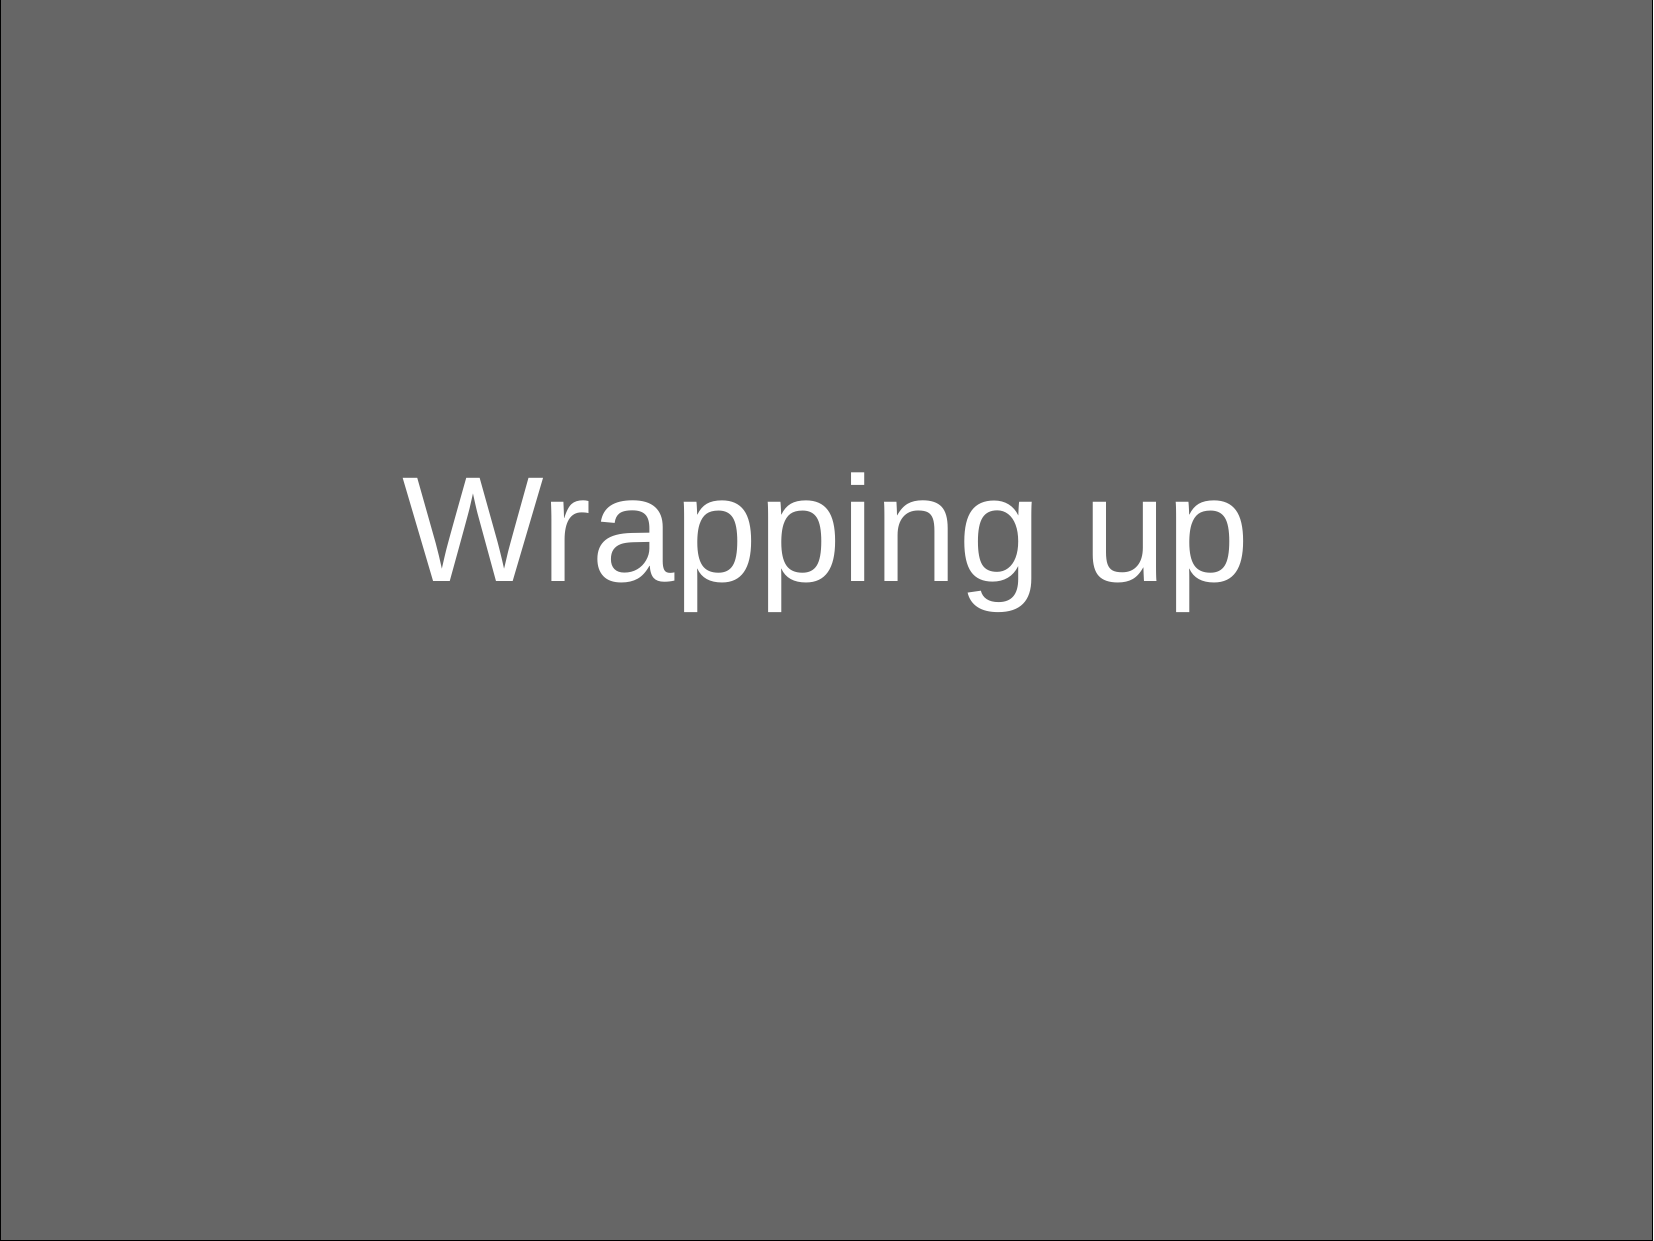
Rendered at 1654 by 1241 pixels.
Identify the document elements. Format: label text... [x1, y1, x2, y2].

subtitle Wrapping up [82, 49, 1571, 1010]
text_box [0, 0, 1653, 1241]
